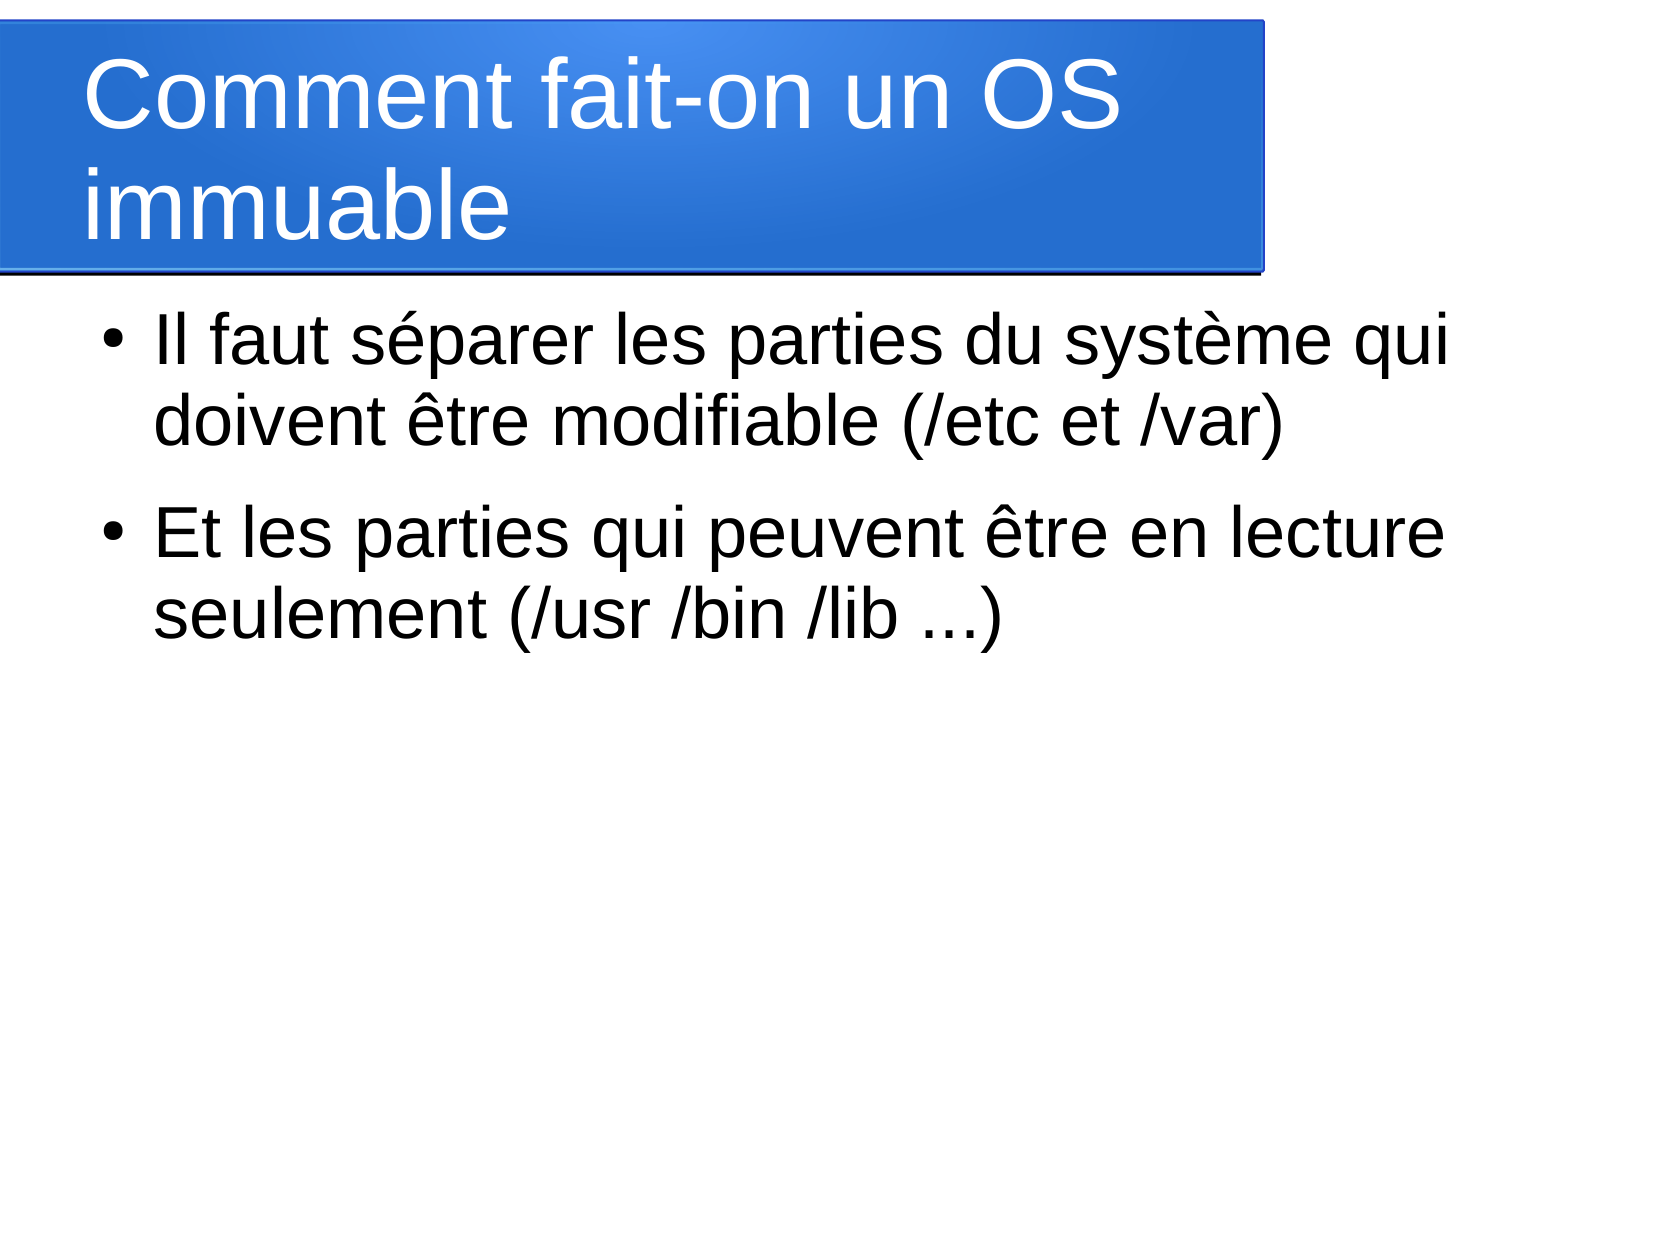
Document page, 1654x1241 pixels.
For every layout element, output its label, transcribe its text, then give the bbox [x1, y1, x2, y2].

title Comment fait-on un OS immuable [82, 39, 1235, 261]
list Il faut séparer les parties du système qui doivent être modifiable (/etc et /var) Et les parties qui peuvent être en lecture seulement (/usr /bin /lib ...) [82, 299, 1571, 1019]
